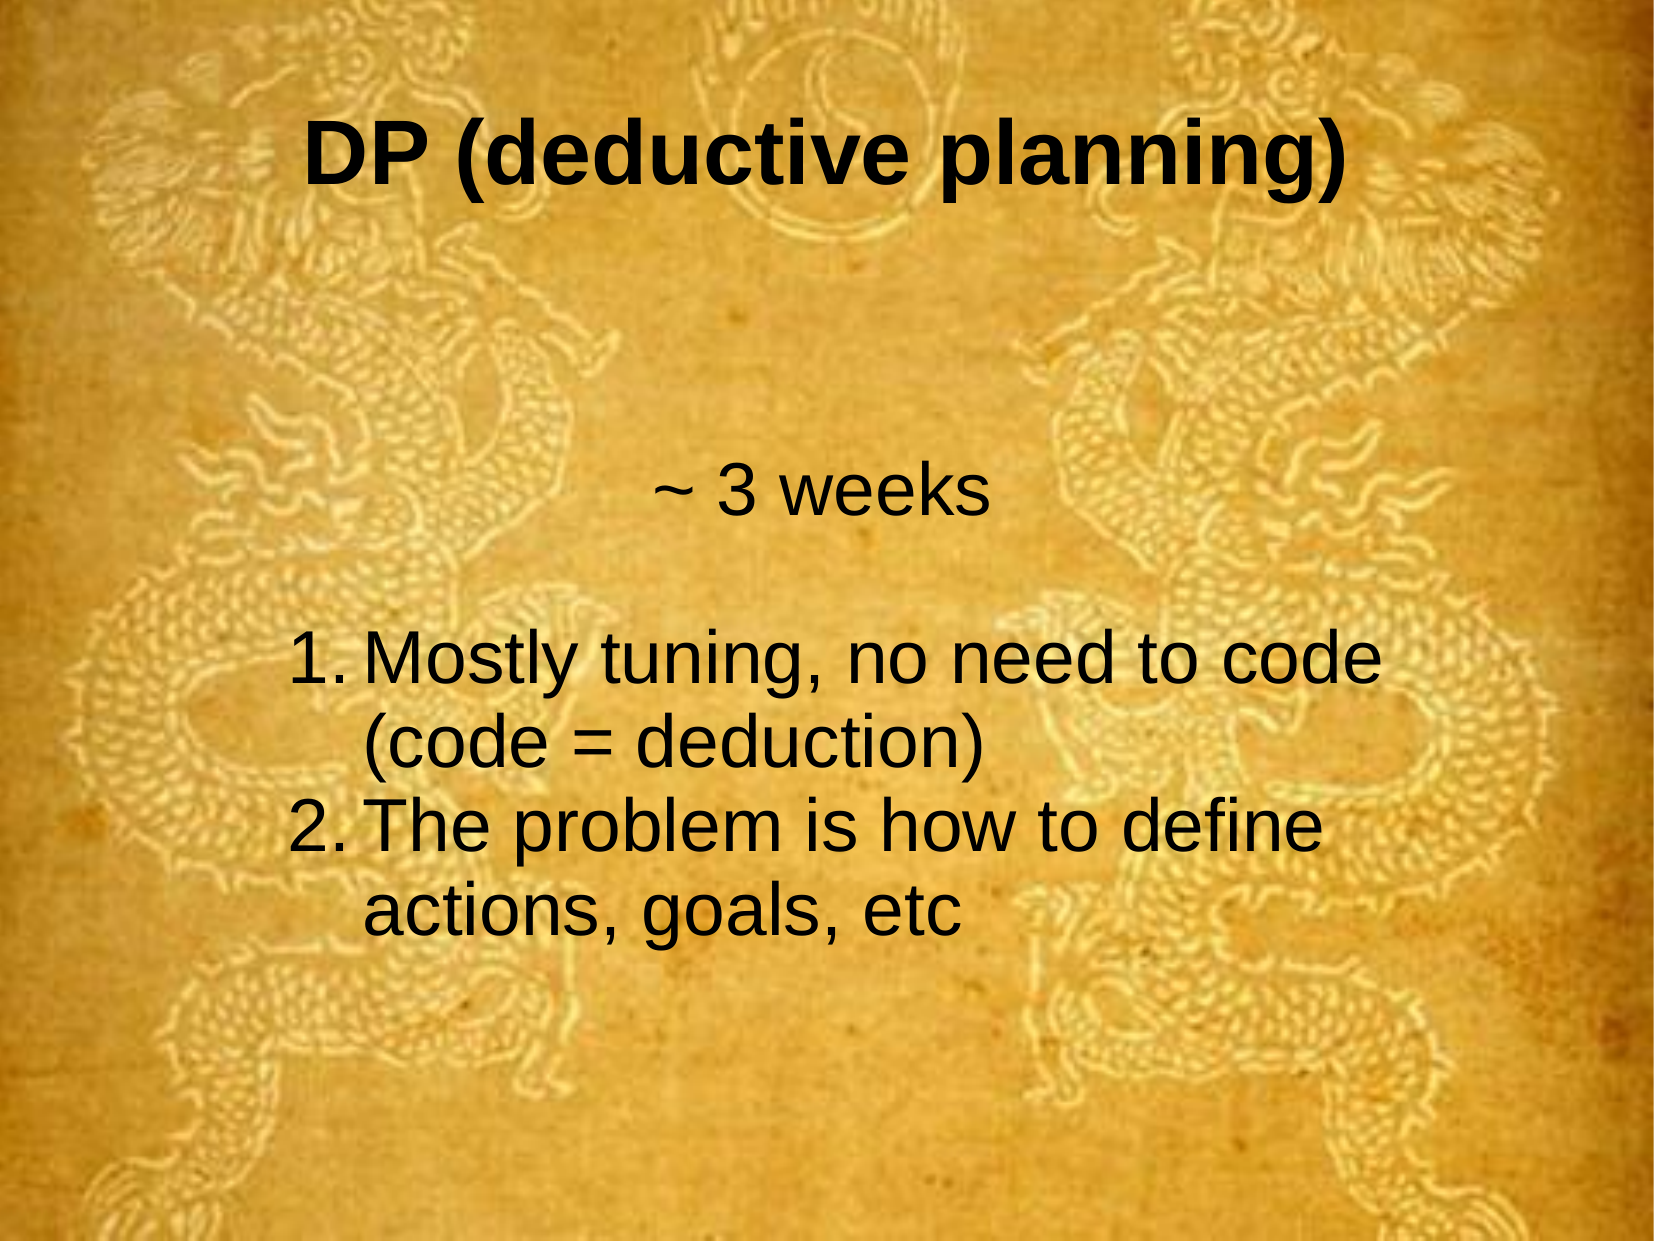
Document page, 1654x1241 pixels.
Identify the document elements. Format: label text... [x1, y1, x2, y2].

subtitle ~ 3 weeks Mostly tuning, no need to code (code = deduction) The problem is how to define actions, goals, etc [250, 297, 1395, 1102]
picture [0, 0, 1654, 1241]
title DP (deductive planning) [82, 56, 1571, 250]
